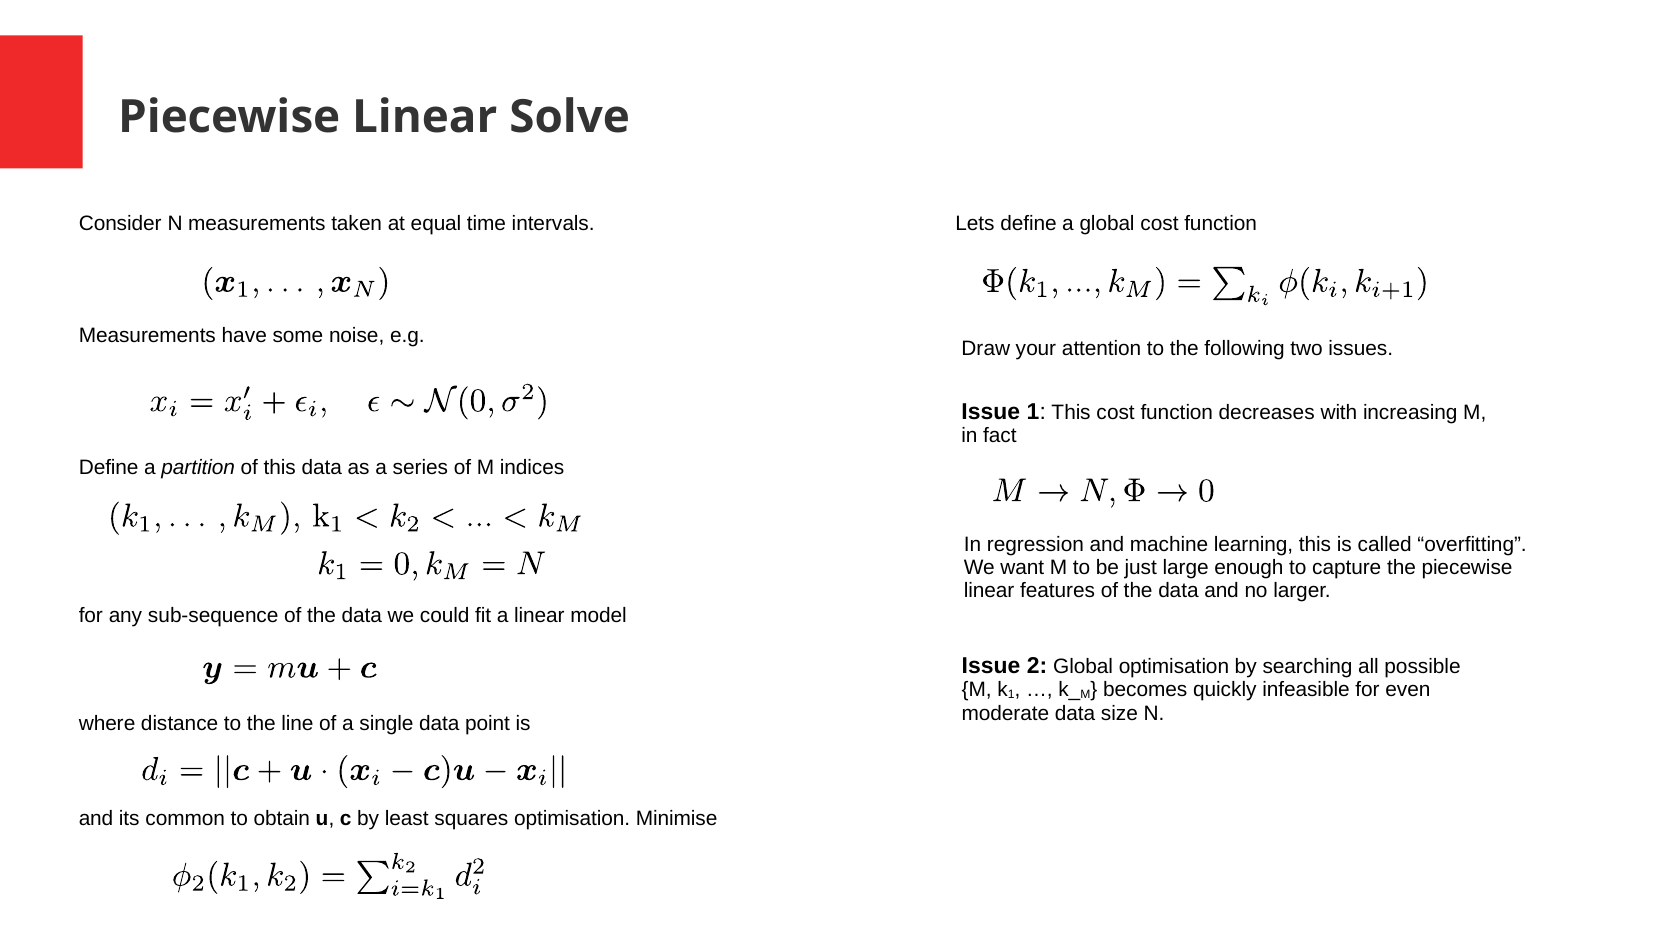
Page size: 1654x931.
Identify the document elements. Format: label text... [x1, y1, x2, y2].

title Piecewise Linear Solve [118, 37, 1571, 193]
text_box Measurements have some noise, e.g. [64, 316, 619, 378]
picture [149, 383, 546, 421]
picture [990, 477, 1215, 509]
text_box and its common to obtain u, c by least squares optimisation. Minimise [63, 799, 750, 862]
picture [200, 266, 389, 302]
picture [202, 658, 377, 685]
picture [139, 766, 565, 790]
text_box Issue 1: This cost function decreases with increasing M, in fact [946, 392, 1502, 455]
text_box Draw your attention to the following two issues. [946, 329, 1502, 392]
text_box where distance to the line of a single data point is [63, 704, 636, 766]
text_box Issue 2: Global optimisation by searching all possible {M, k1, …, k_M} becomes quickly infeasible for even moderate data size N. [946, 645, 1502, 732]
picture [979, 265, 1427, 307]
text_box for any sub-sequence of the data we could fit a linear model [63, 596, 663, 659]
text_box Define a partition of this data as a series of M indices [63, 448, 636, 510]
text_box Consider N measurements taken at equal time intervals. [63, 204, 619, 266]
picture [106, 500, 583, 536]
picture [315, 549, 547, 582]
text_box Lets define a global cost function [940, 204, 1496, 266]
text_box In regression and machine learning, this is called “overfitting”. We want M to be just large enough to capture the piecewise linear features of the data and no larger. [949, 524, 1564, 610]
picture [170, 851, 485, 901]
